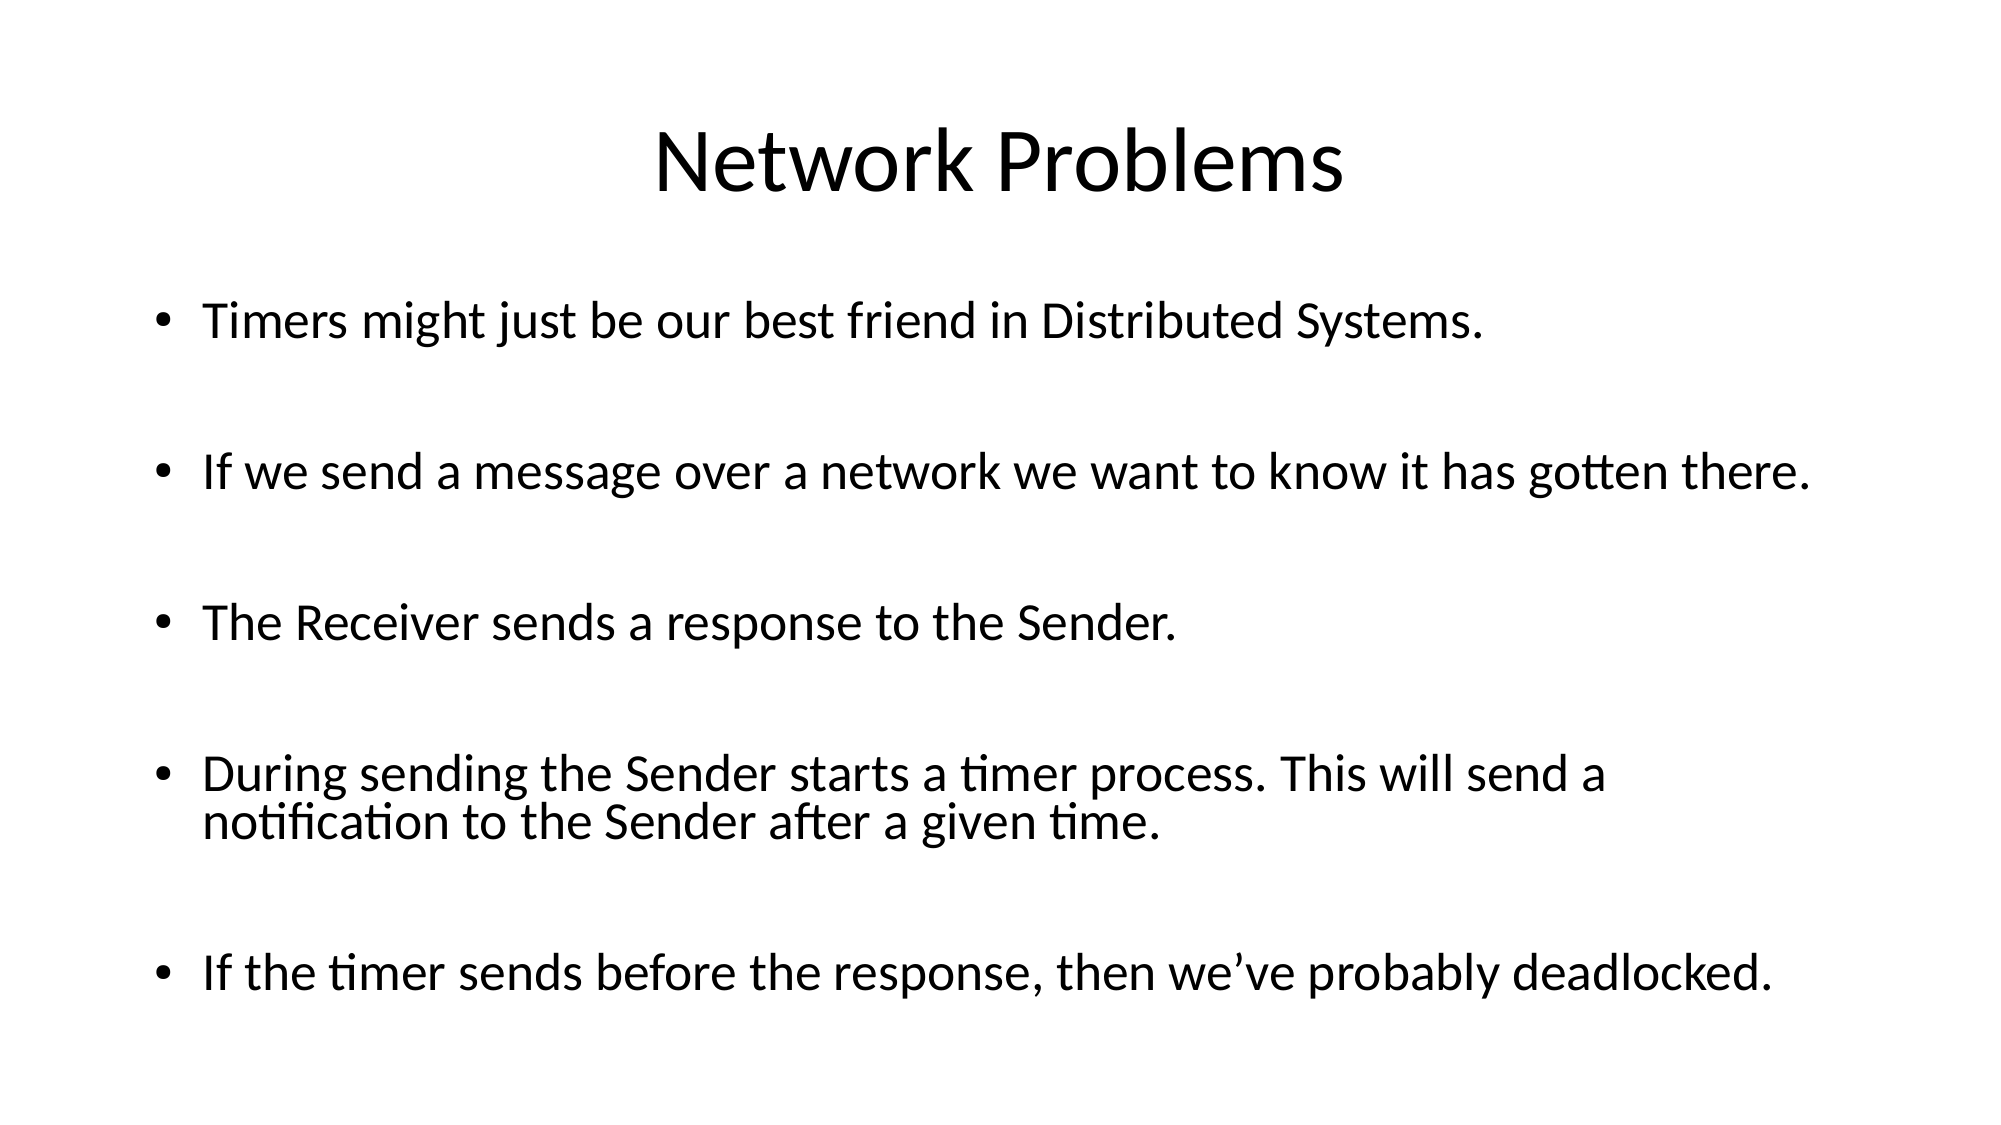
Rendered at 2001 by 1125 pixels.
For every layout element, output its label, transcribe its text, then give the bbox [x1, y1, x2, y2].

title Network Problems [137, 59, 1863, 278]
list Timers might just be our best friend in Distributed Systems. If we send a message over a network we want to know it has gotten there. The Receiver sends a response to the Sender. During sending the Sender starts a timer process. This will send a notification to the Sender after a given time. If the timer sends before the response, then we’ve probably deadlocked. [137, 299, 1863, 1014]
